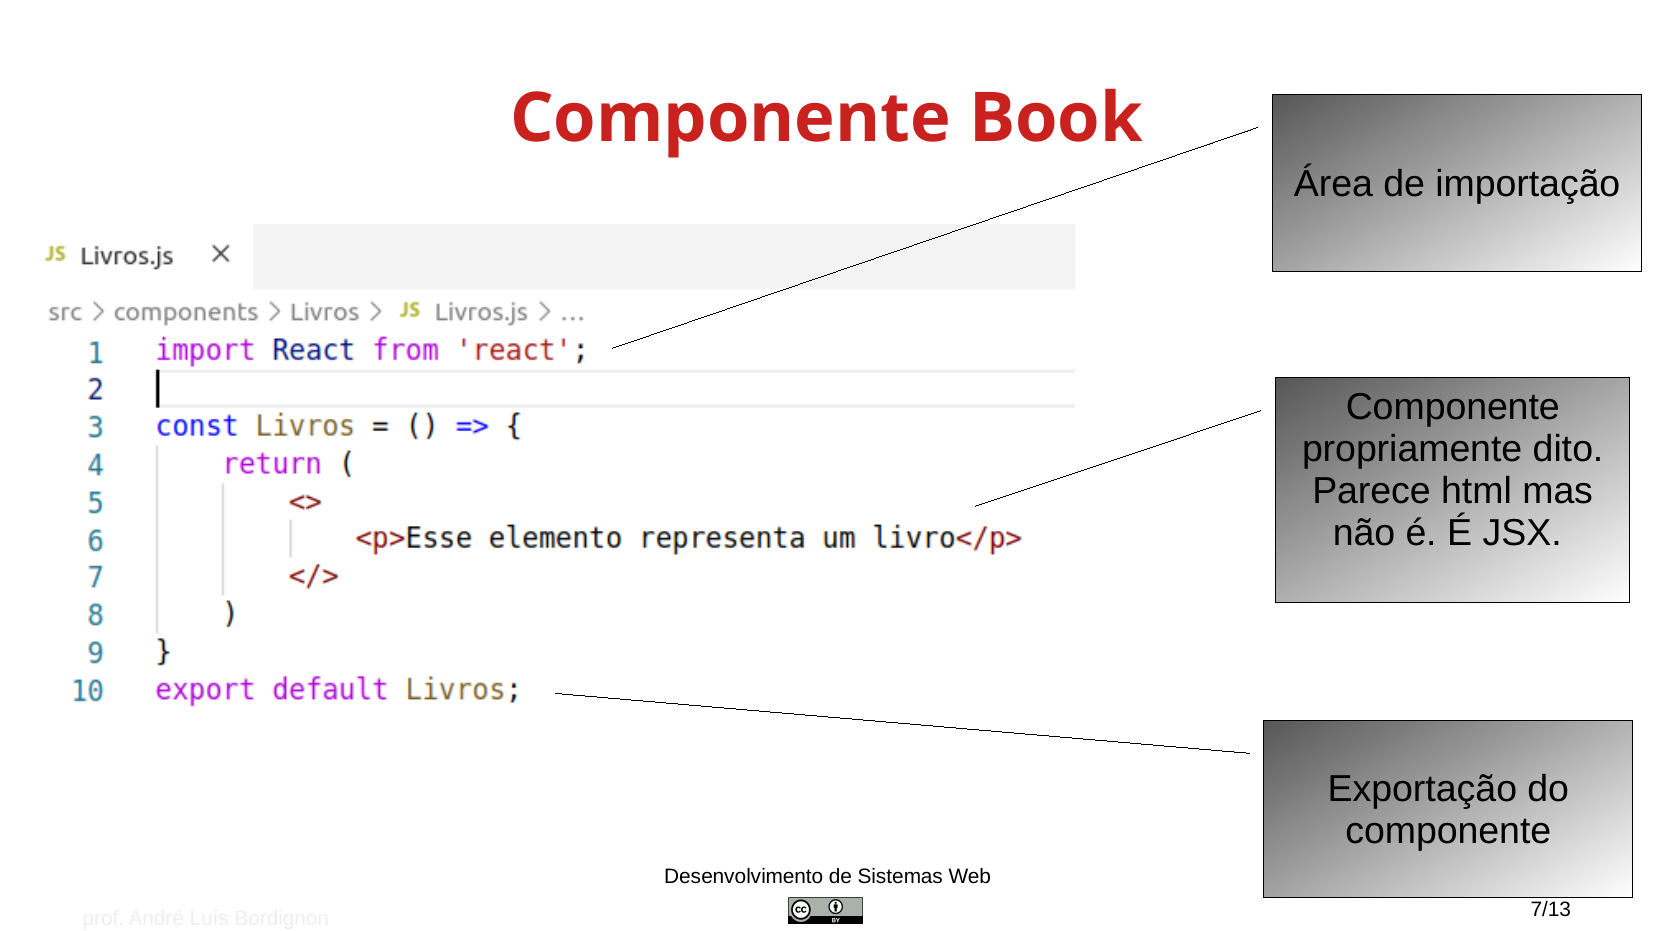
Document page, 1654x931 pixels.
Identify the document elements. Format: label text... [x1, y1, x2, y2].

text_box Área de importação [1273, 95, 1642, 272]
picture [788, 897, 863, 924]
text_box Exportação do componente [1264, 720, 1633, 898]
title Componente Book [82, 37, 1571, 193]
picture [35, 224, 1075, 745]
text_box Componente propriamente dito. Parece html mas não é. É JSX. [1276, 378, 1630, 602]
